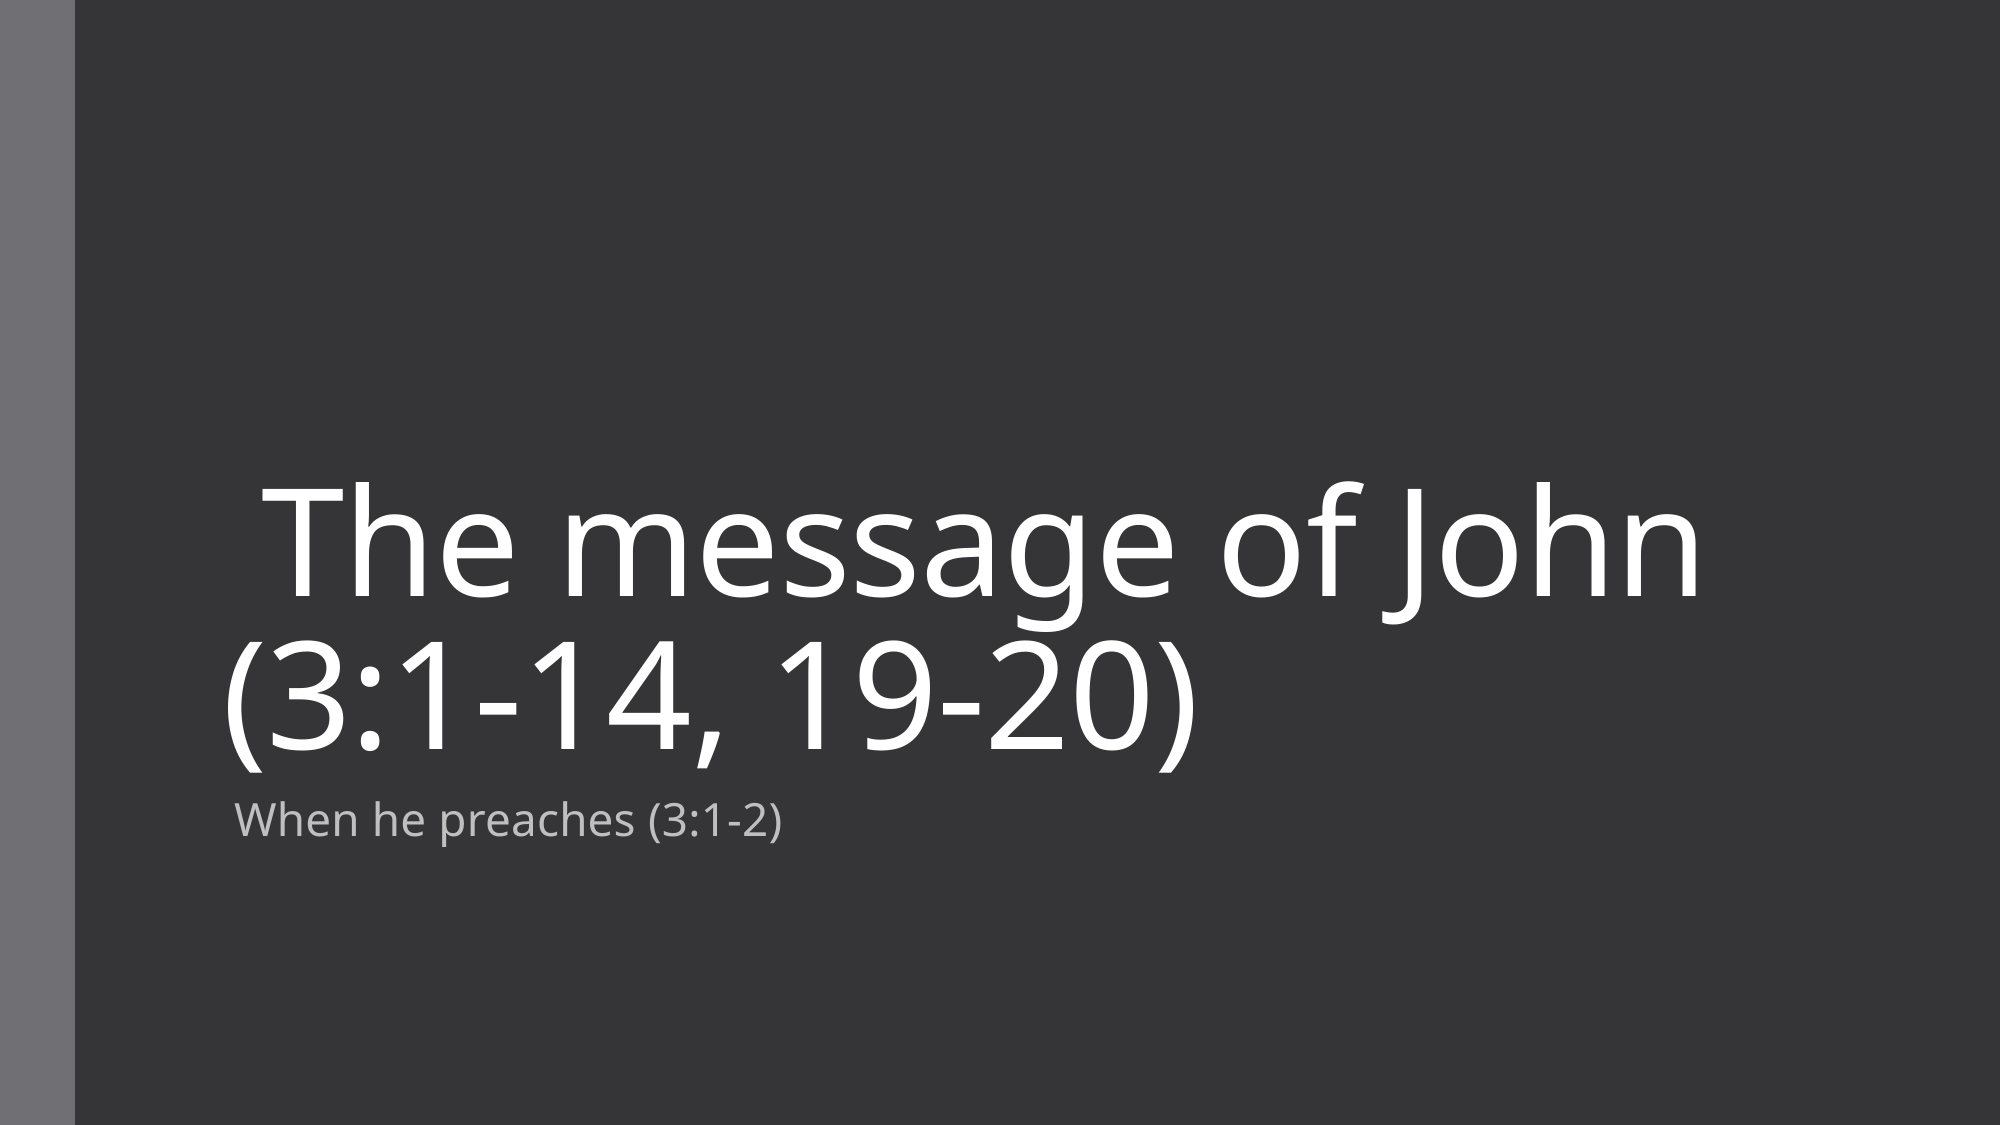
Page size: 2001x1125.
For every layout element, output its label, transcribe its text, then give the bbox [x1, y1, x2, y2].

title The message of John (3:1-14, 19-20) [206, 124, 1752, 787]
subtitle When he preaches (3:1-2) [206, 787, 1752, 1066]
